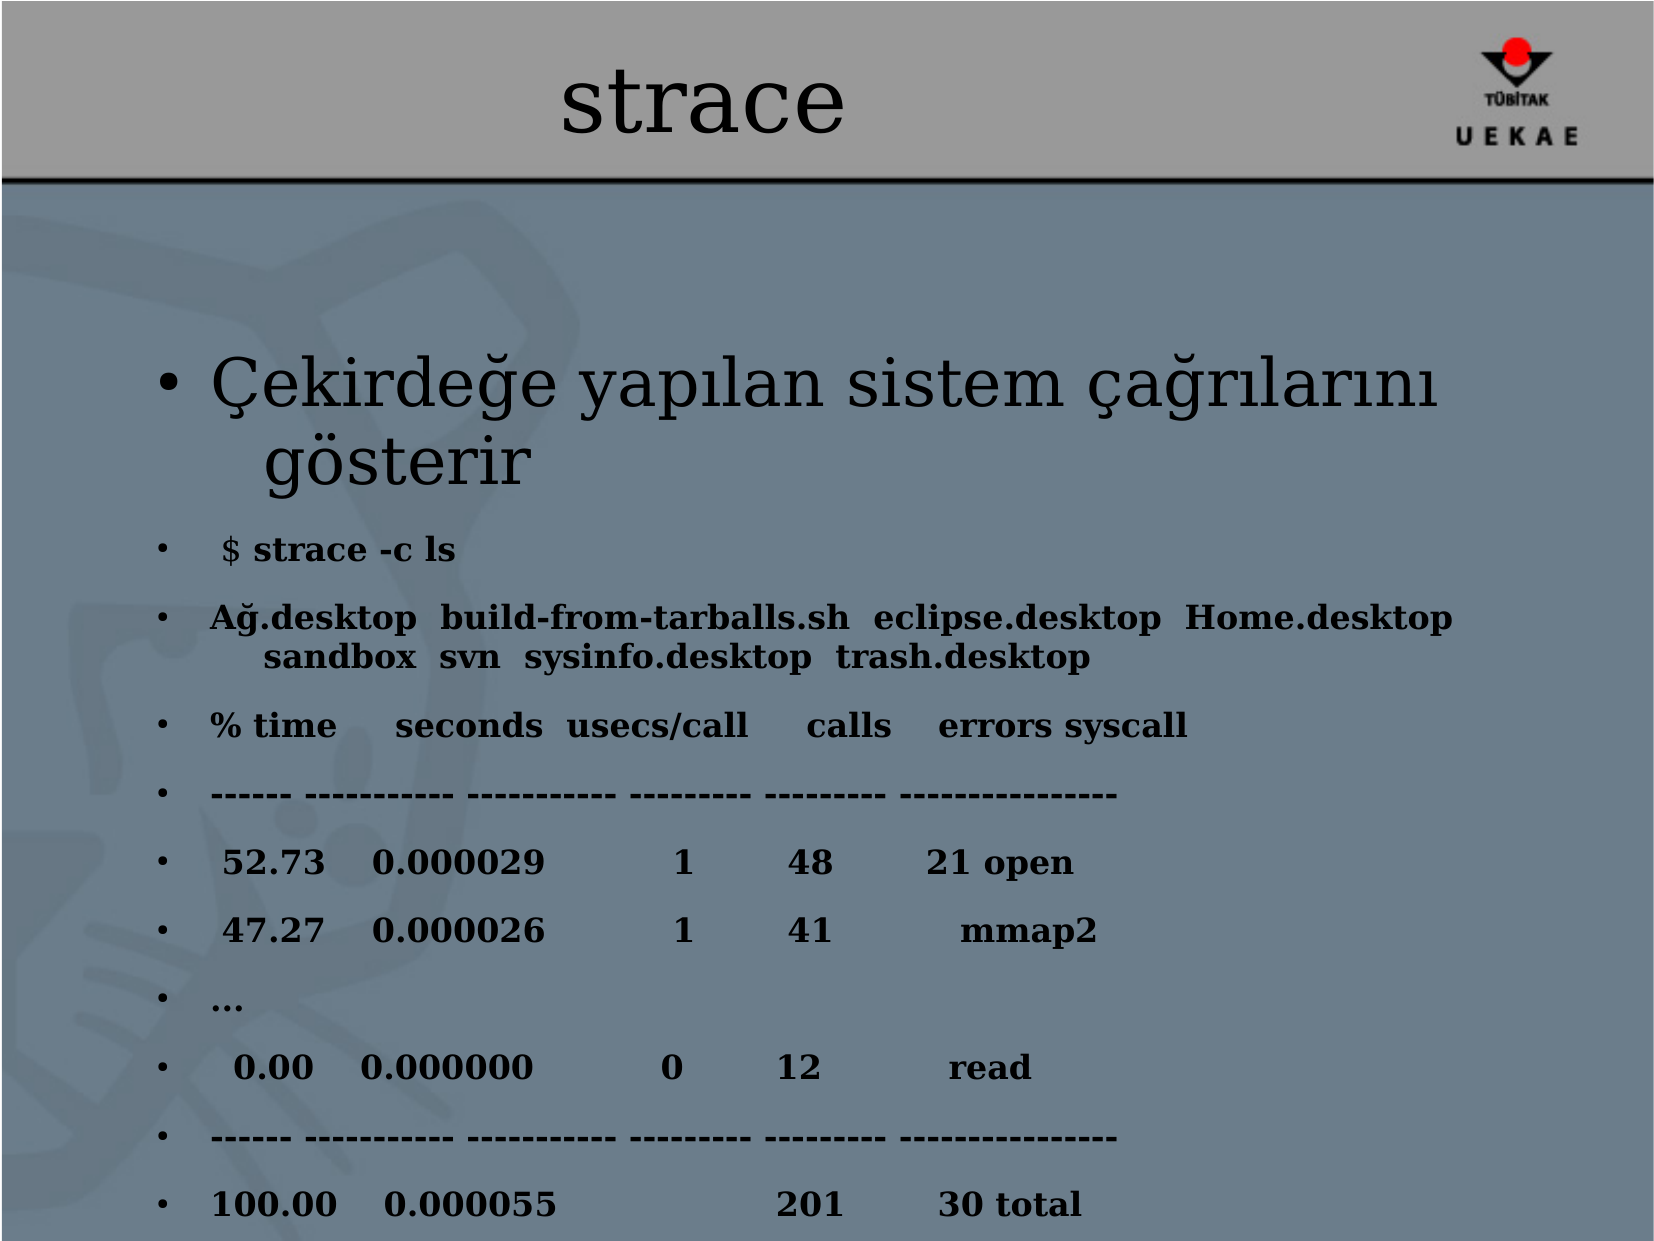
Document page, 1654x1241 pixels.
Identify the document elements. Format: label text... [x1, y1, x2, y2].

title strace [0, 0, 1410, 204]
list Çekirdeğe yapılan sistem çağrılarını gösterir $ strace -c ls Ağ.desktop build-from-tarballs.sh eclipse.desktop Home.desktop sandbox svn sysinfo.desktop trash.desktop % time seconds usecs/call calls errors syscall ------ ----------- ----------- --------- --------- ---------------- 52.73 0.000029 1 48 21 open 47.27 0.000026 1 41 mmap2 ... 0.00 0.000000 0 12 read ------ ----------- ----------- --------- --------- ---------------- 100.00 0.000055 201 30 total [121, 344, 1534, 1225]
picture [1, 1, 1654, 1241]
